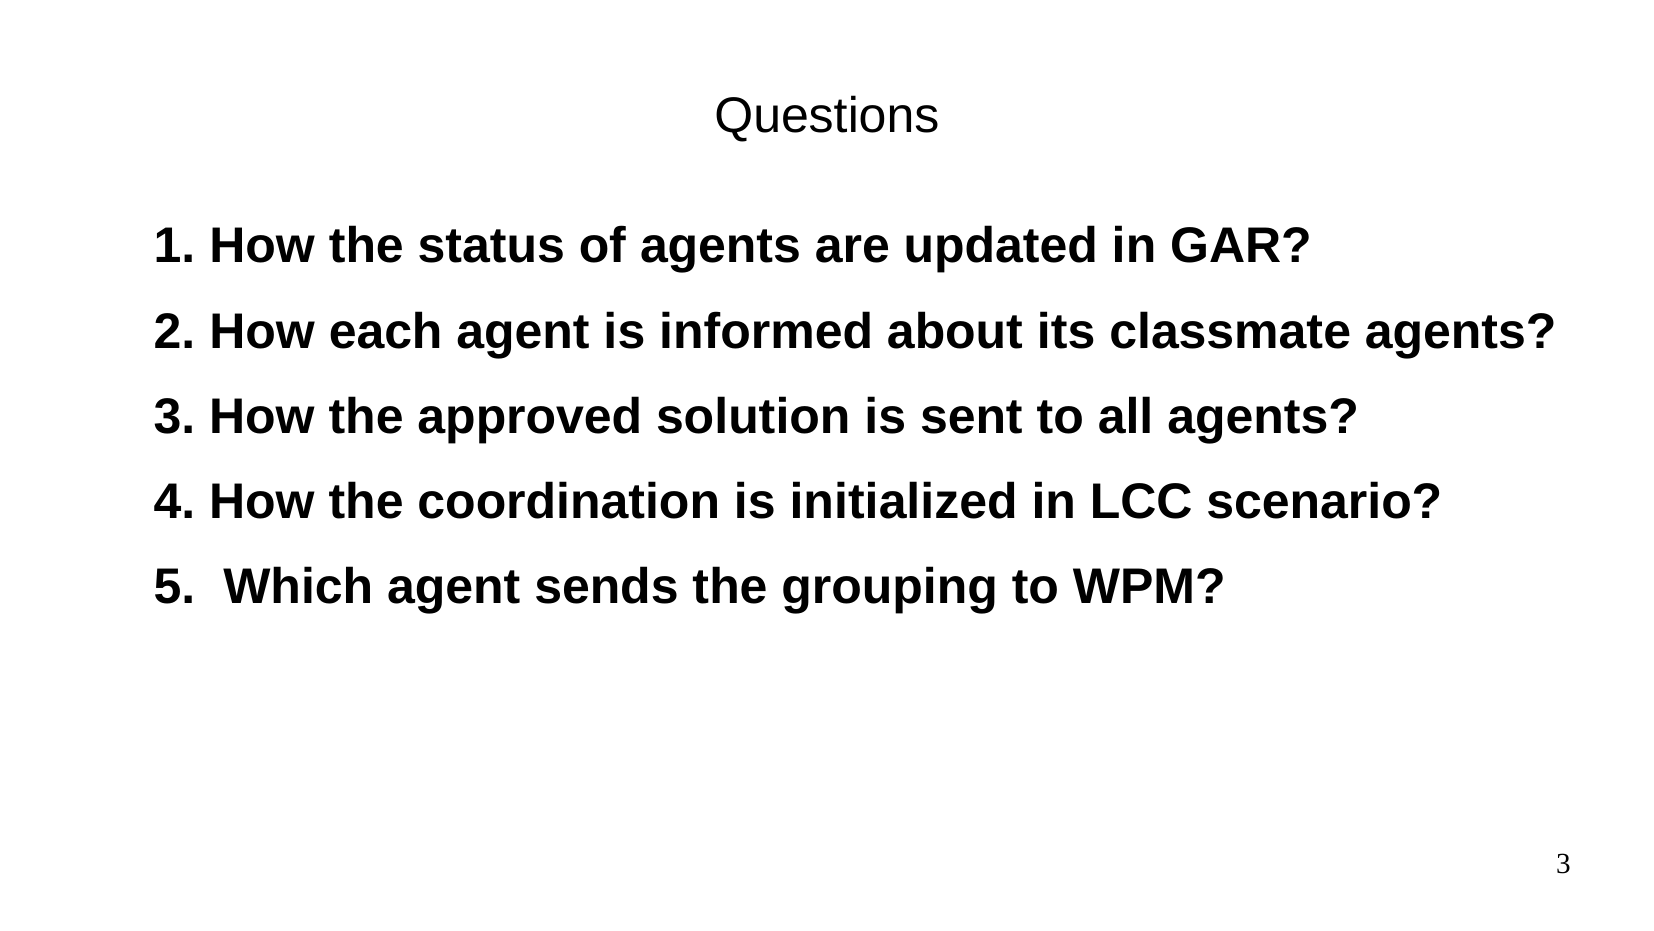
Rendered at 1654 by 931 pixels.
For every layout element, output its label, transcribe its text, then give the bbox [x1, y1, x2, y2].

list 1. How the status of agents are updated in GAR? 2. How each agent is informed about its classmate agents? 3. How the approved solution is sent to all agents? 4. How the coordination is initialized in LCC scenario? 5. Which agent sends the grouping to WPM? [82, 217, 1571, 758]
title Questions [82, 37, 1571, 193]
